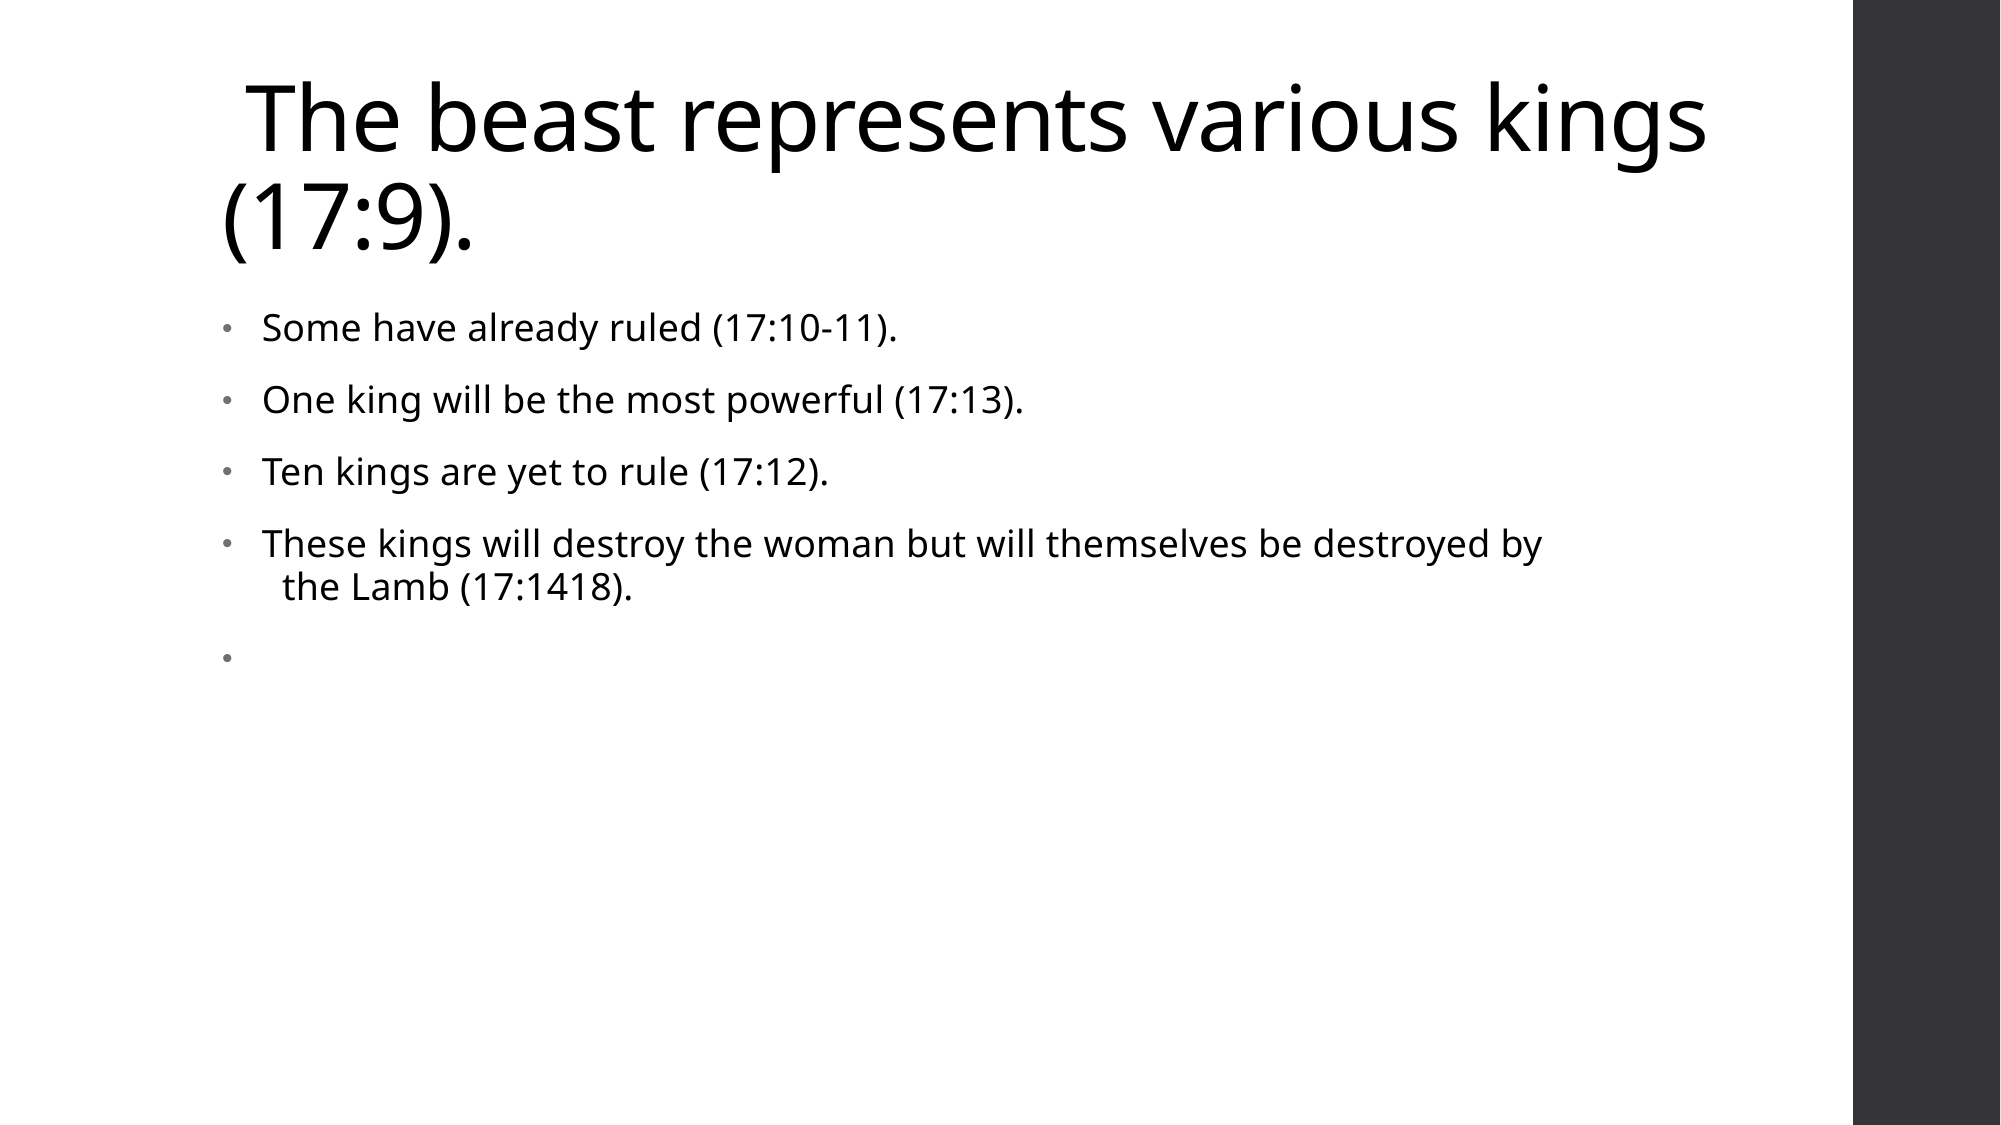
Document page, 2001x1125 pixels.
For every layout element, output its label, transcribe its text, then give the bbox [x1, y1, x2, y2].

list Some have already ruled (17:10-11). One king will be the most powerful (17:13). Ten kings are yet to rule (17:12). These kings will destroy the woman but will themselves be destroyed by the Lamb (17:1418). [206, 299, 1617, 1014]
title The beast represents various kings (17:9). [206, 60, 1797, 278]
